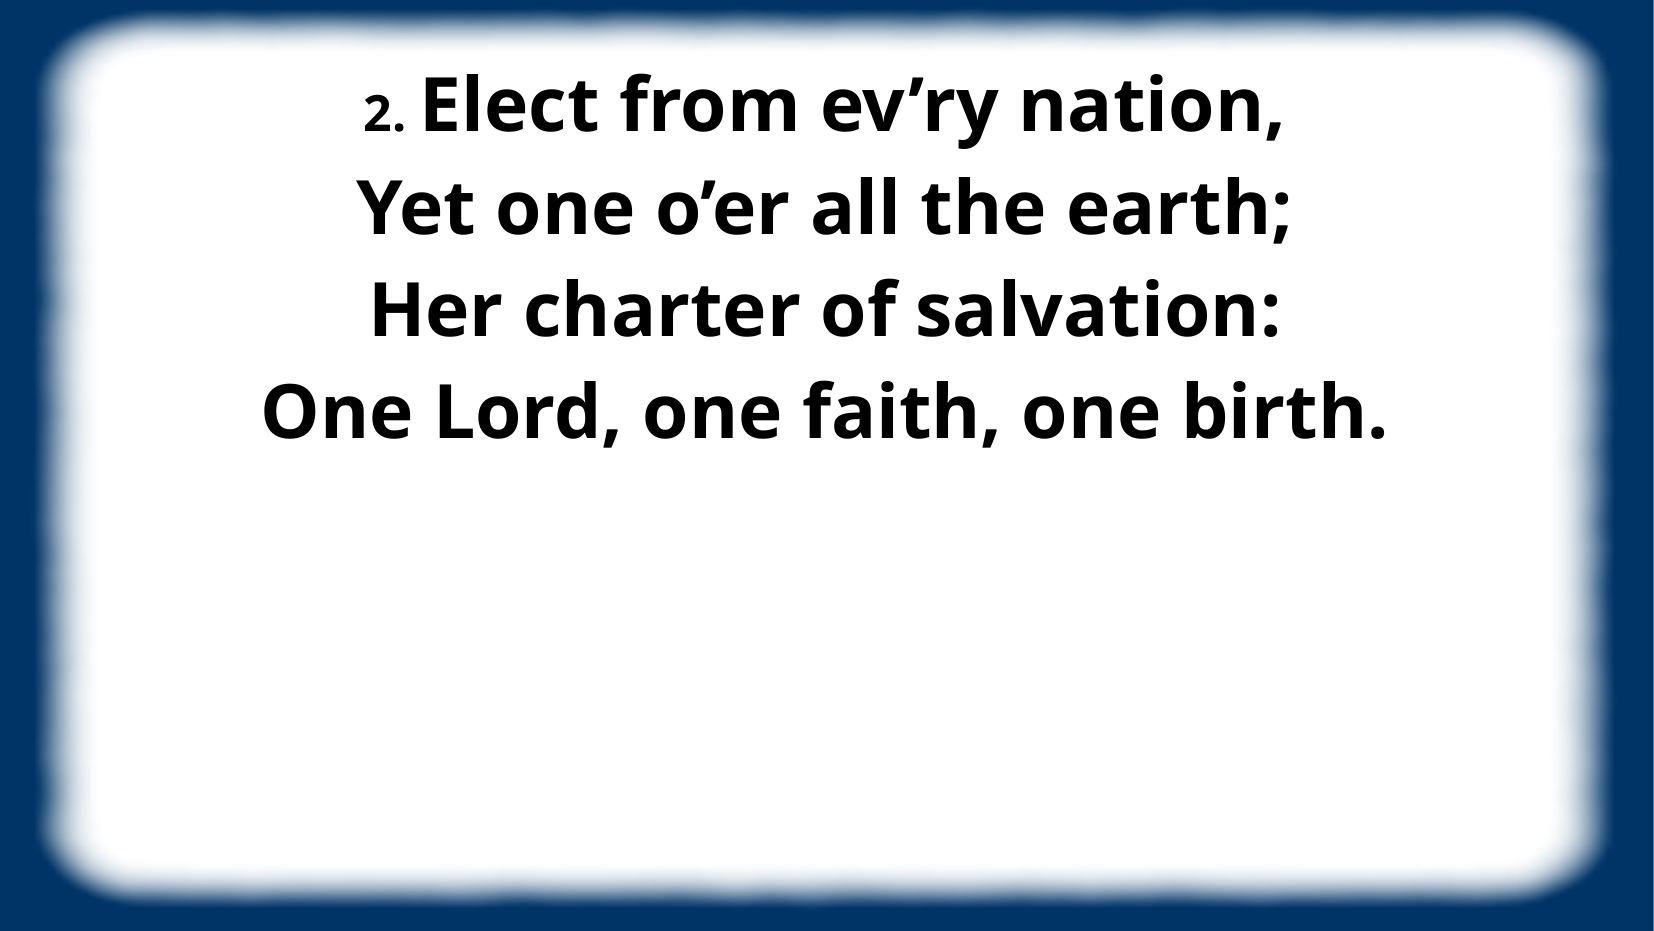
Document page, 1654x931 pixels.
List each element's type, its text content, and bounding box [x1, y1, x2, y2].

picture [0, 0, 1654, 931]
text_box 2. Elect from ev’ry nation, Yet one o’er all the earth; Her charter of salvation: One Lord, one faith, one birth. [82, 44, 1568, 459]
